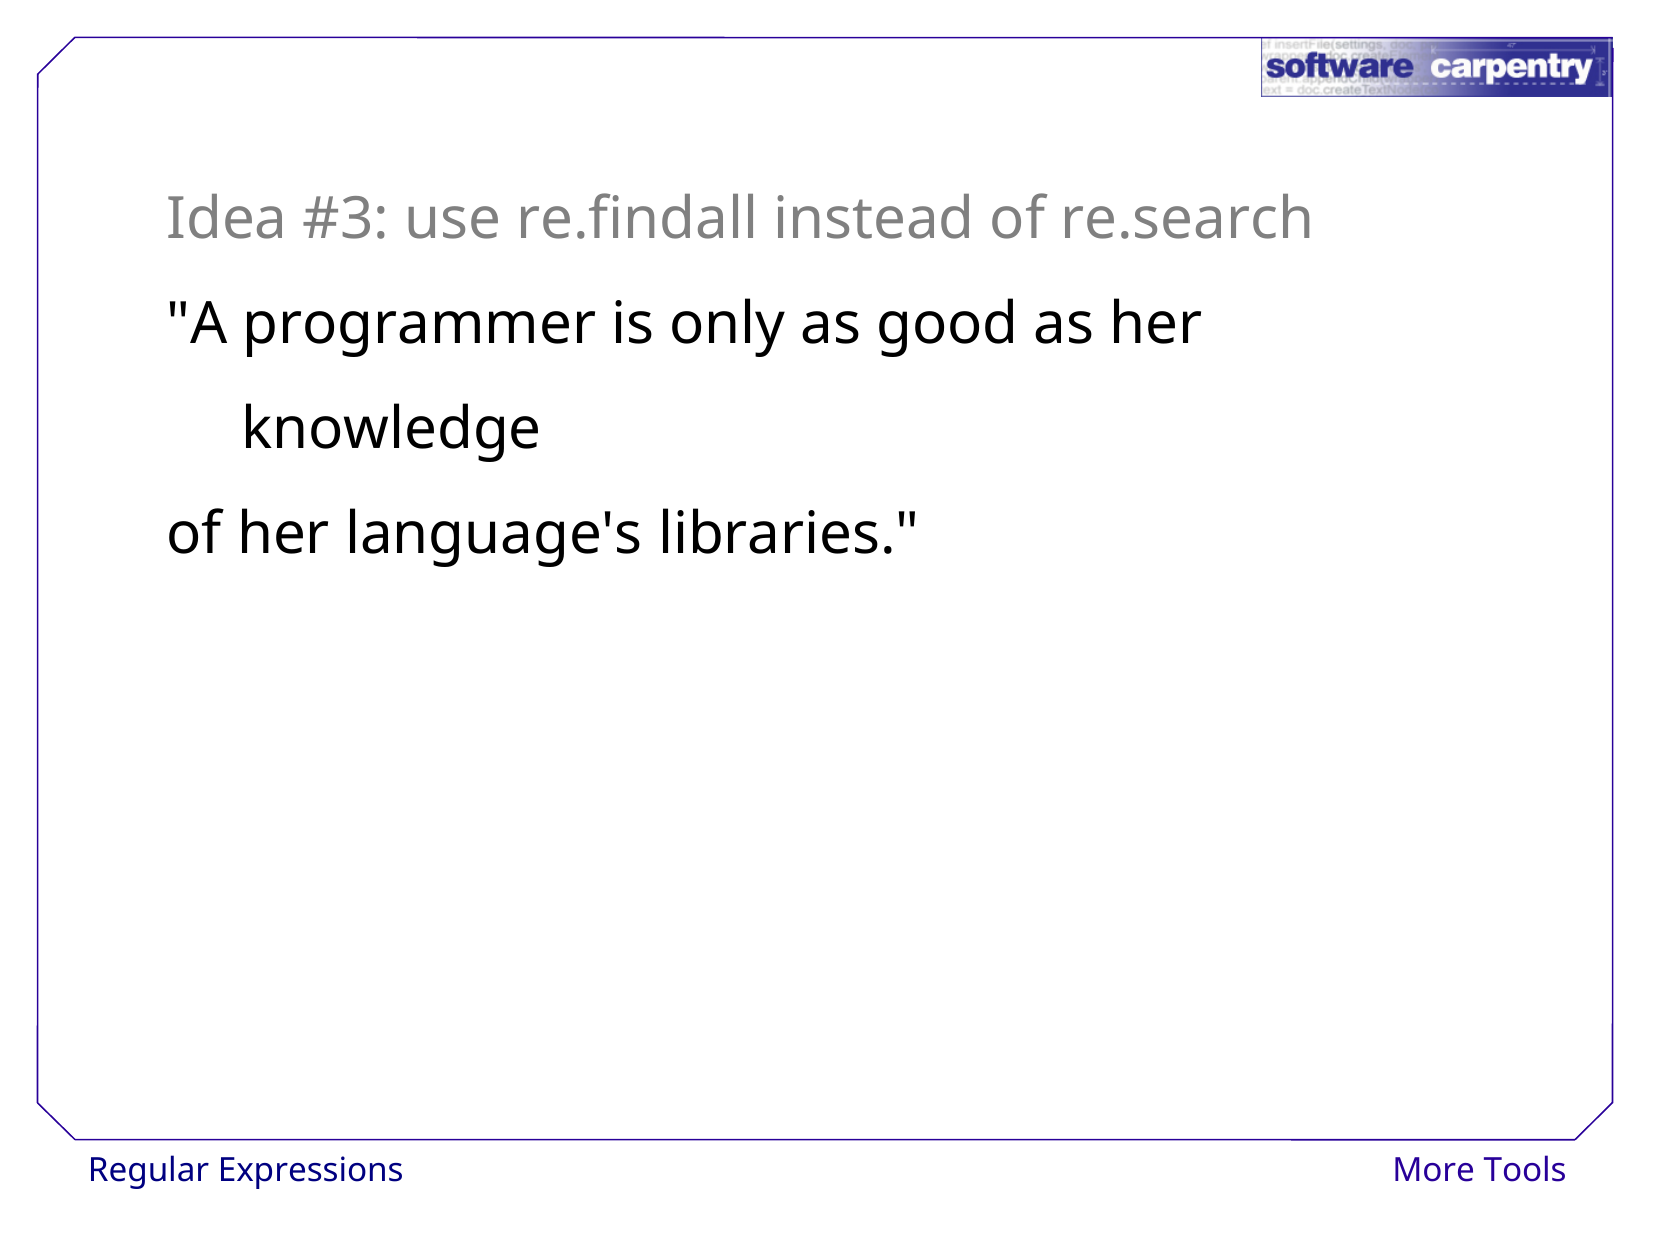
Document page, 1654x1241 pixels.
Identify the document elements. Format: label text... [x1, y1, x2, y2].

text_box Idea #3: use re.findall instead of re.search "A programmer is only as good as her knowledge of her language's libraries." [151, 137, 1530, 574]
picture [1261, 39, 1613, 97]
